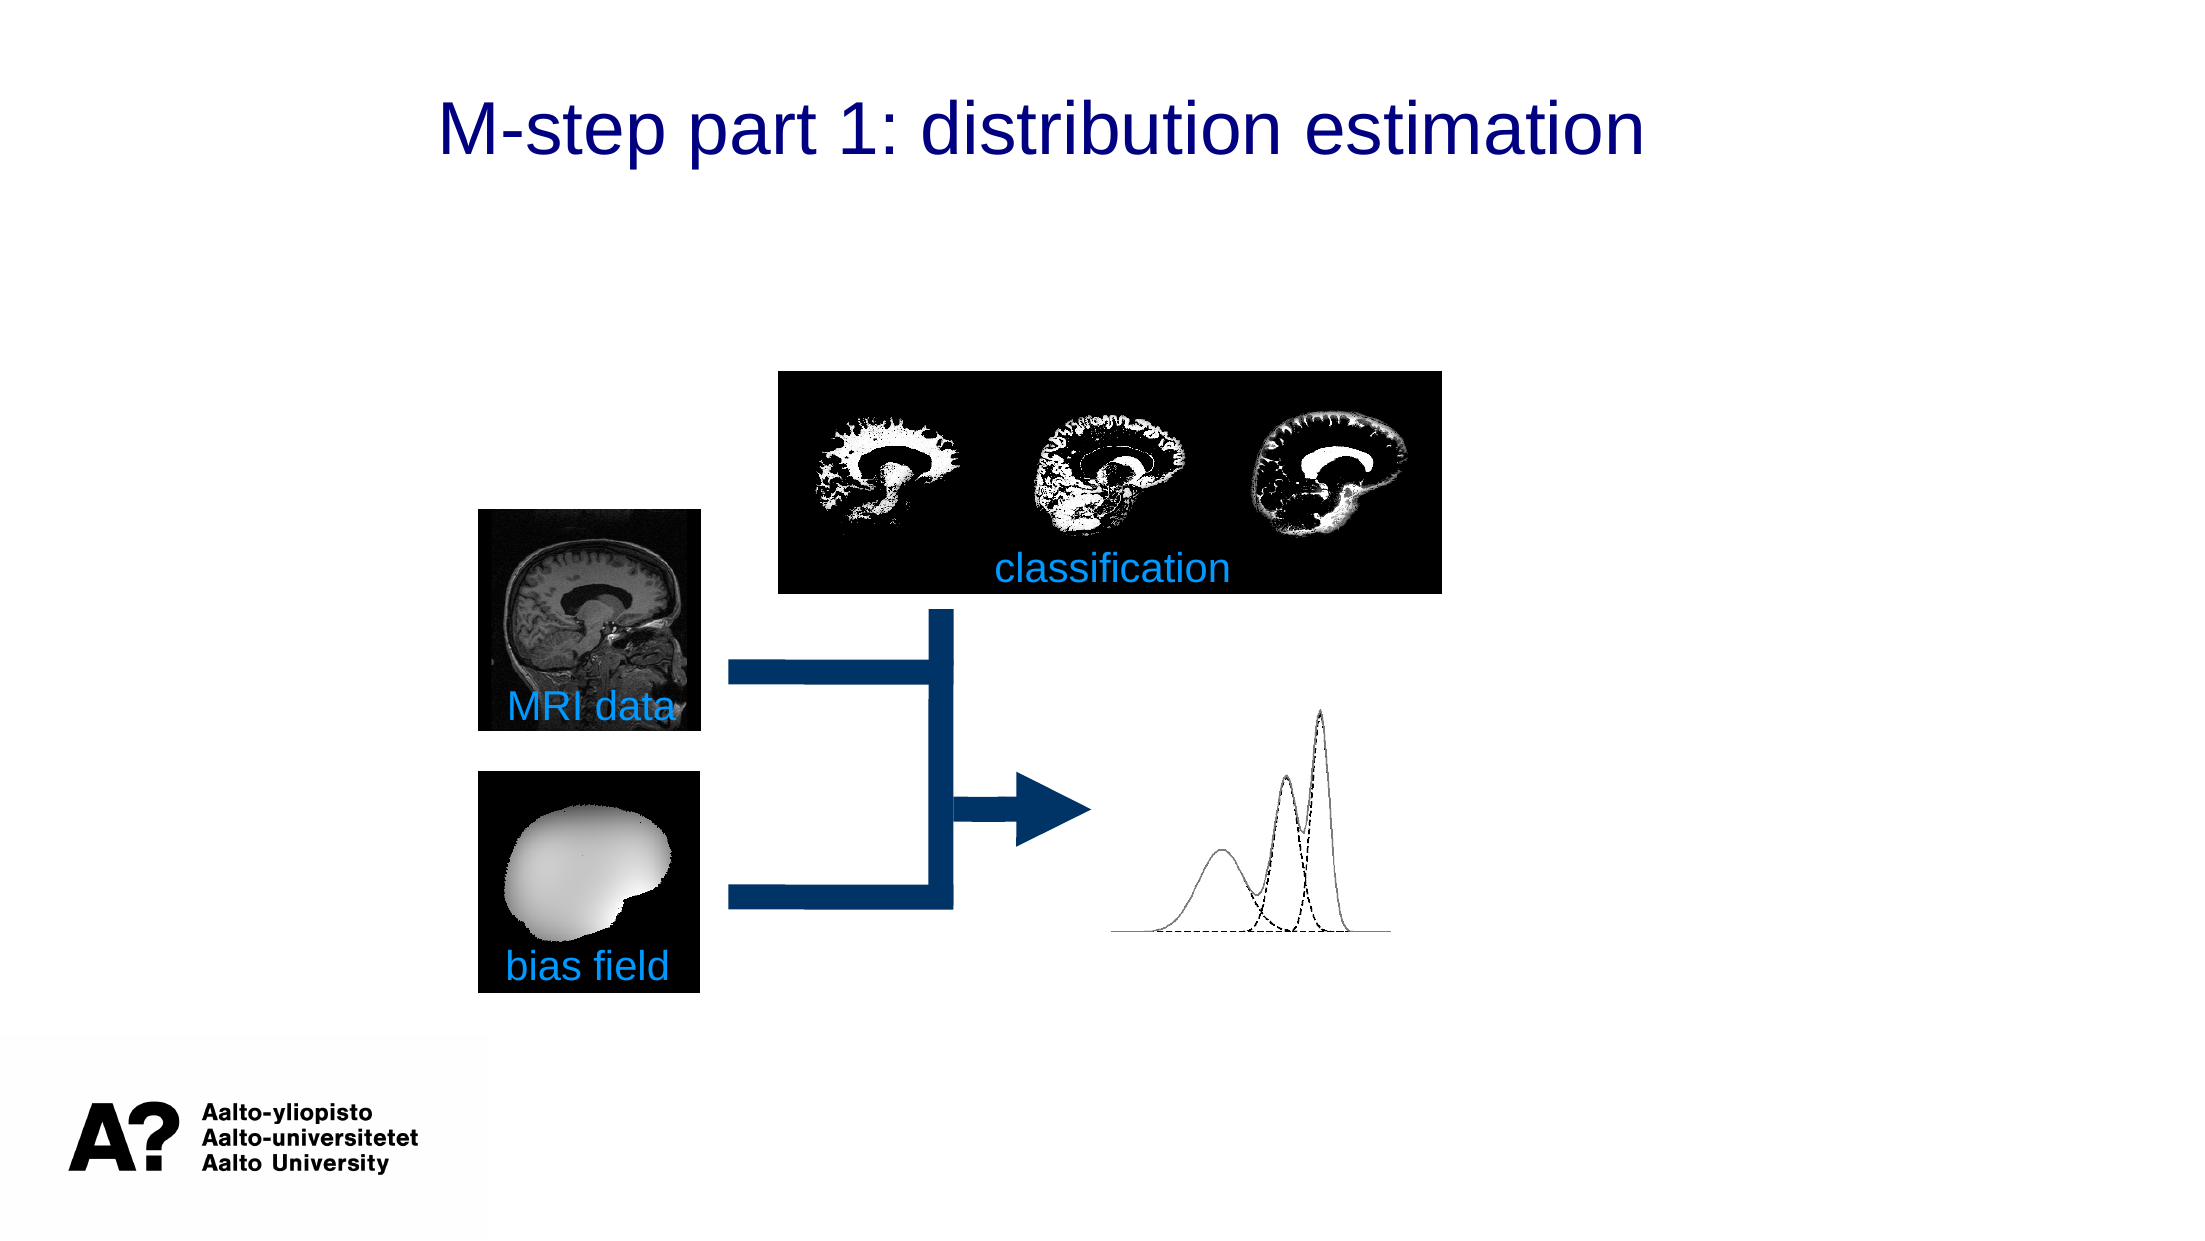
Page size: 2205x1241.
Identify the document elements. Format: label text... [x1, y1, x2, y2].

picture [778, 371, 1442, 594]
text_box MRI data [506, 683, 677, 730]
picture [478, 771, 700, 994]
text_box bias field [505, 943, 671, 990]
picture [1111, 709, 1391, 932]
text_box classification [994, 545, 1232, 592]
picture [0, 1035, 488, 1239]
picture [478, 509, 701, 731]
title M-step part 1: distribution estimation [386, 65, 1699, 179]
